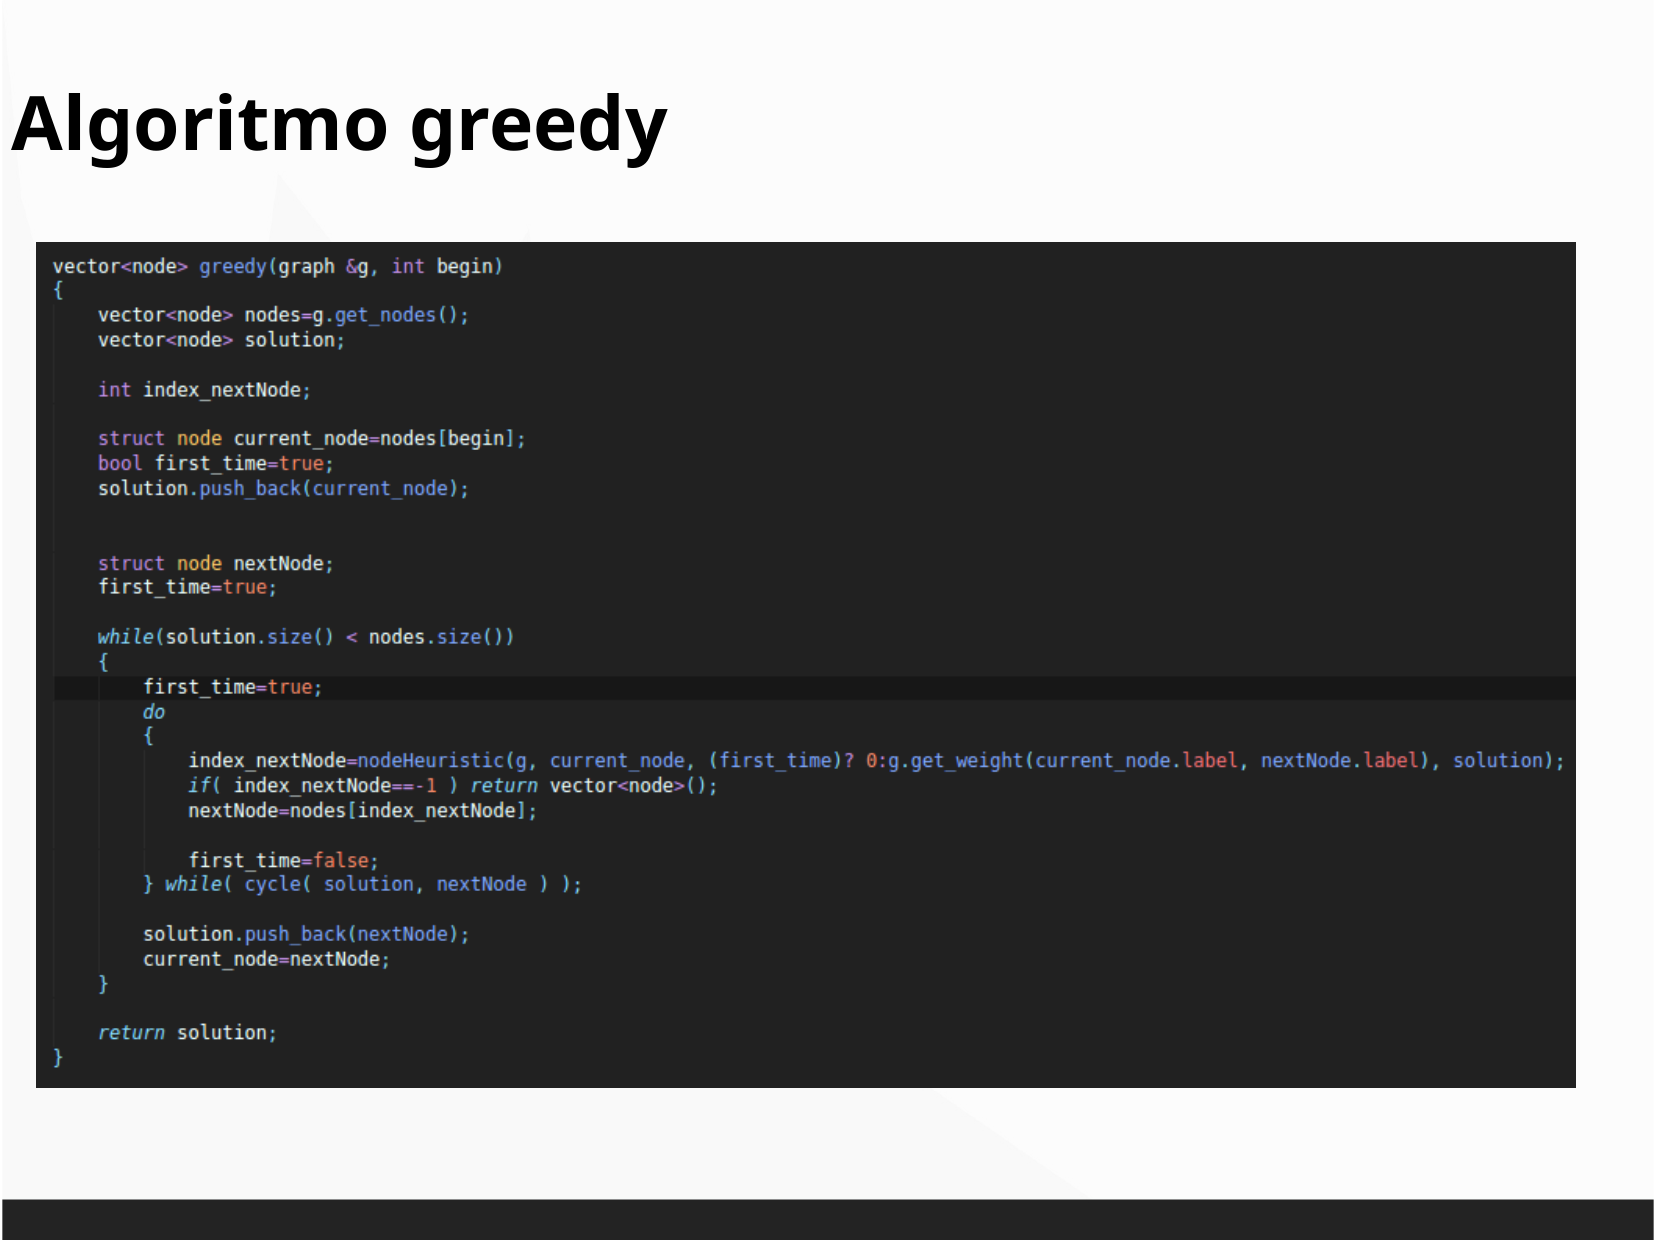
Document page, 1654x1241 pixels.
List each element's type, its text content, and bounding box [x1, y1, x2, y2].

title Algoritmo greedy [11, 17, 1501, 226]
picture [2, 0, 1654, 1241]
